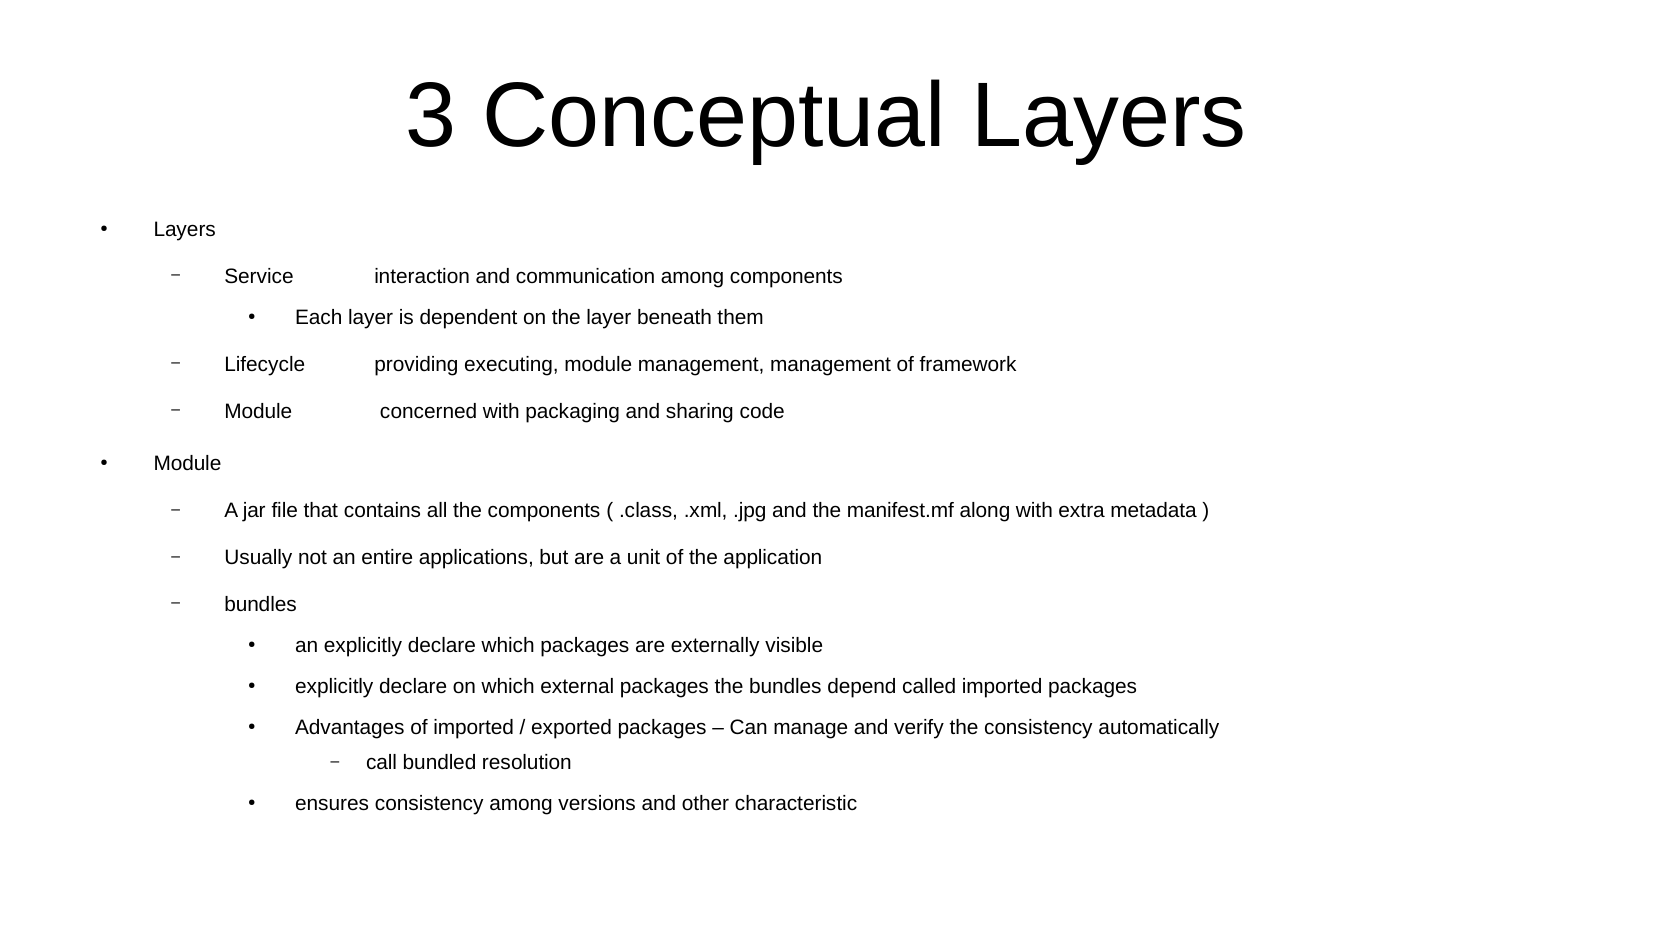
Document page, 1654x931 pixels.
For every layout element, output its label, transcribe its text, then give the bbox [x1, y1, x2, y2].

title 3 Conceptual Layers [82, 37, 1571, 193]
list Layers Service interaction and communication among components Each layer is dependent on the layer beneath them Lifecycle providing executing, module management, management of framework Module concerned with packaging and sharing code Module A jar file that contains all the components ( .class, .xml, .jpg and the manifest.mf along with extra metadata ) Usually not an entire applications, but are a unit of the application bundles an explicitly declare which packages are externally visible explicitly declare on which external packages the bundles depend called imported packages Advantages of imported / exported packages – Can manage and verify the consistency automatically call bundled resolution ensures consistency among versions and other characteristic [82, 217, 1621, 901]
